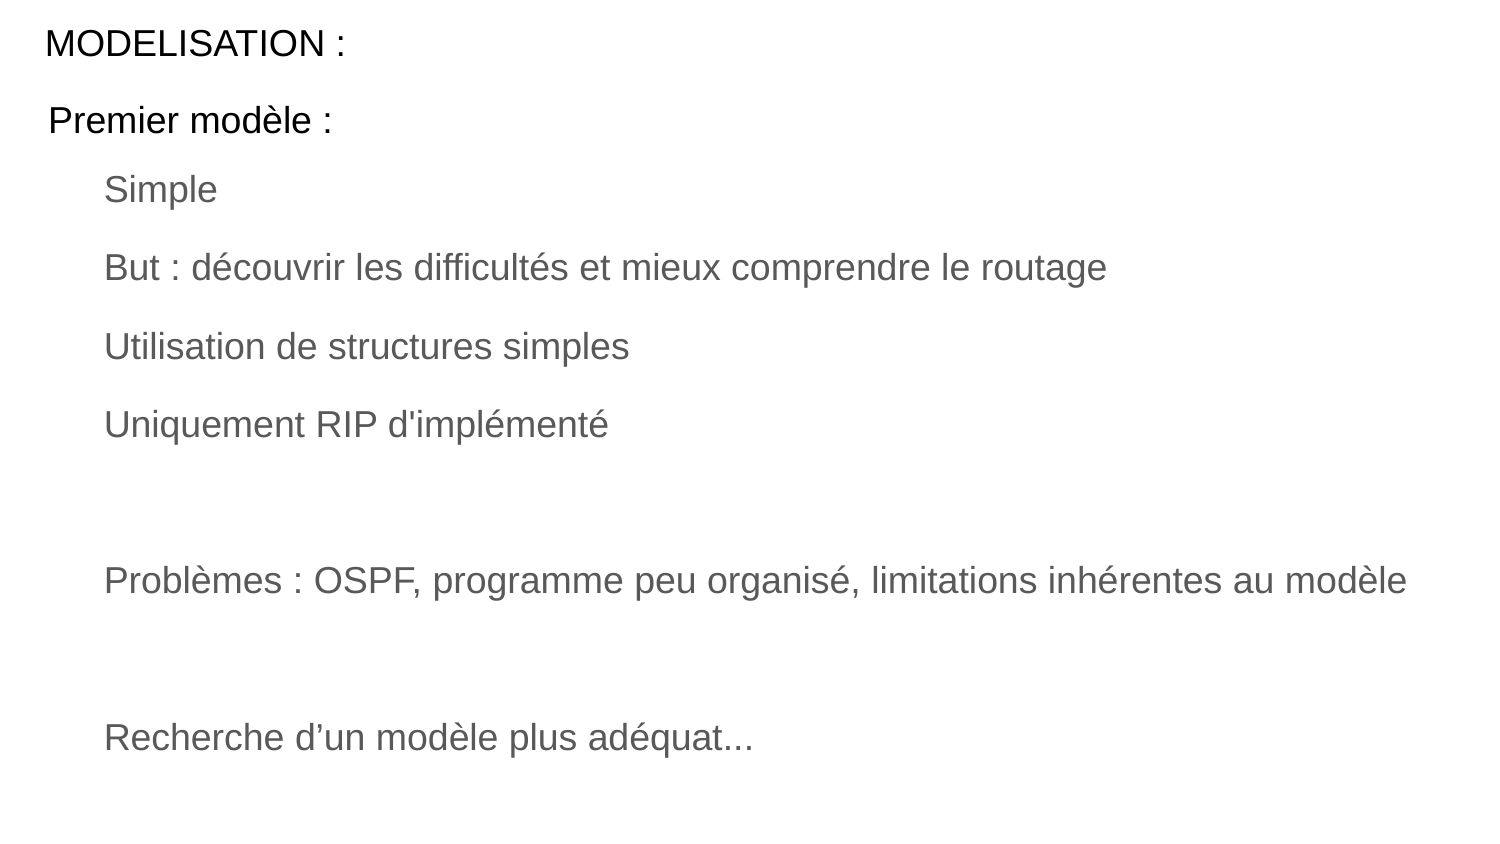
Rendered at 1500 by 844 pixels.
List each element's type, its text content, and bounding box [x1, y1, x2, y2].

list Simple But : découvrir les difficultés et mieux comprendre le routage Utilisation de structures simples Uniquement RIP d'implémenté Problèmes : OSPF, programme peu organisé, limitations inhérentes au modèle Recherche d’un modèle plus adéquat... [51, 150, 1449, 711]
text_box MODELISATION : [30, 15, 1111, 72]
text_box Premier modèle : [33, 81, 1356, 222]
